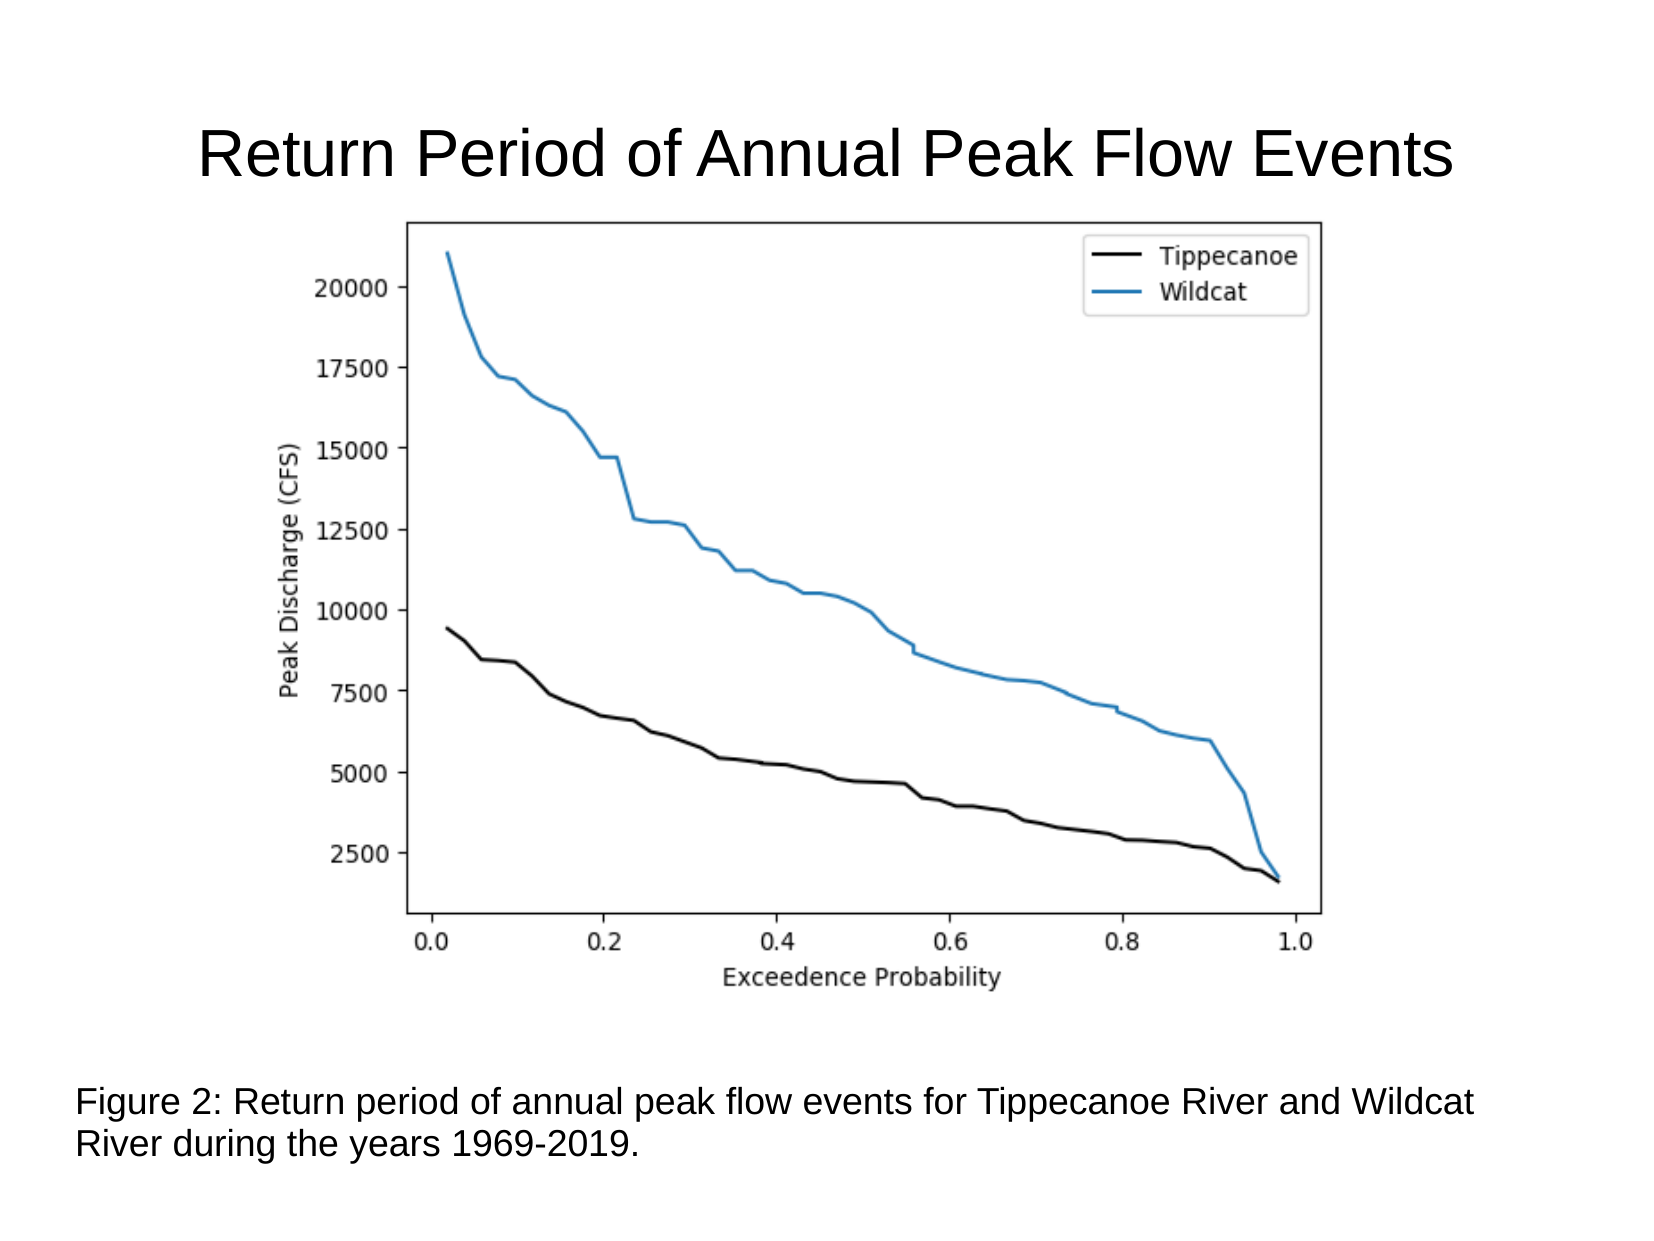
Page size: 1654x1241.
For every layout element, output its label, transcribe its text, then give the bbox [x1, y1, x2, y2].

title Return Period of Annual Peak Flow Events [82, 49, 1571, 257]
subtitle Figure 2: Return period of annual peak flow events for Tippecanoe River and Wildcat River during the years 1969-2019. [75, 1060, 1564, 1186]
picture [255, 192, 1351, 1013]
